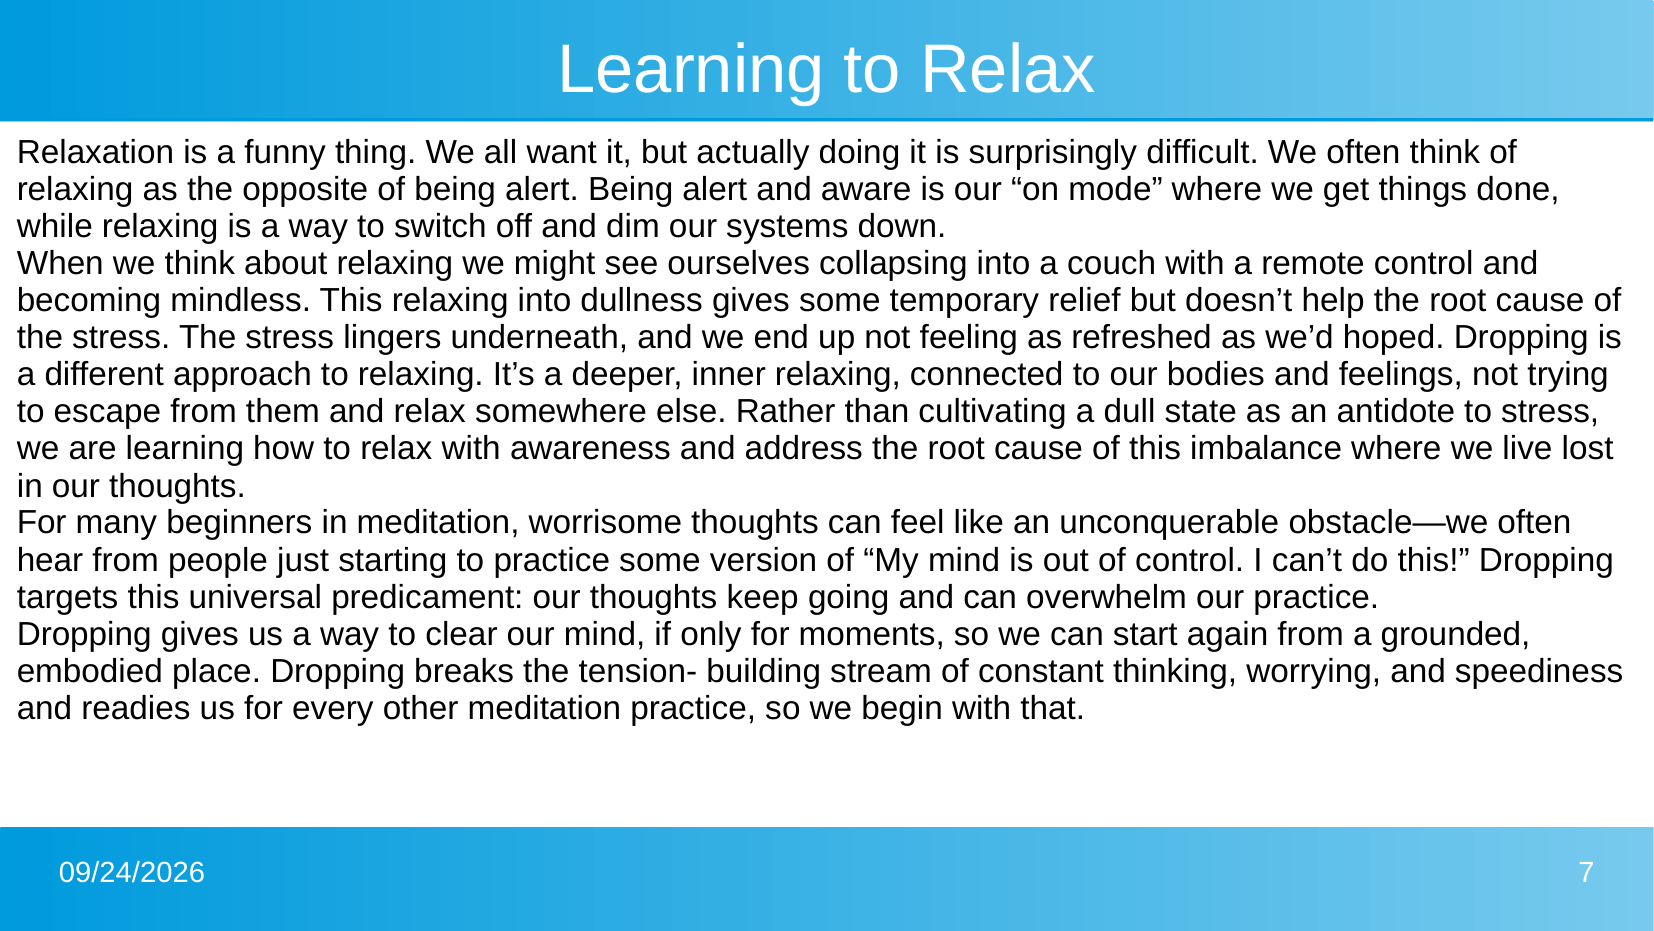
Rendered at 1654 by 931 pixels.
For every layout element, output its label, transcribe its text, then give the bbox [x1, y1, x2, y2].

text_box Relaxation is a funny thing. We all want it, but actually doing it is surprisingly difficult. We often think of relaxing as the opposite of being alert. Being alert and aware is our “on mode” where we get things done, while relaxing is a way to switch off and dim our systems down. When we think about relaxing we might see ourselves collapsing into a couch with a remote control and becoming mindless. This relaxing into dullness gives some temporary relief but doesn’t help the root cause of the stress. The stress lingers underneath, and we end up not feeling as refreshed as we’d hoped. Dropping is a different approach to relaxing. It’s a deeper, inner relaxing, connected to our bodies and feelings, not trying to escape from them and relax somewhere else. Rather than cultivating a dull state as an antidote to stress, we are learning how to relax with awareness and address the root cause of this imbalance where we live lost in our thoughts. For many beginners in meditation, worrisome thoughts can feel like an unconquerable obstacle—we often hear from people just starting to practice some version of “My mind is out of control. I can’t do this!” Dropping targets this universal predicament: our thoughts keep going and can overwhelm our practice. Dropping gives us a way to clear our mind, if only for moments, so we can start again from a grounded, embodied place. Dropping breaks the tension- building stream of constant thinking, worrying, and speediness and readies us for every other meditation practice, so we begin with that. [2, 126, 1651, 931]
title Learning to Relax [59, 29, 1595, 108]
